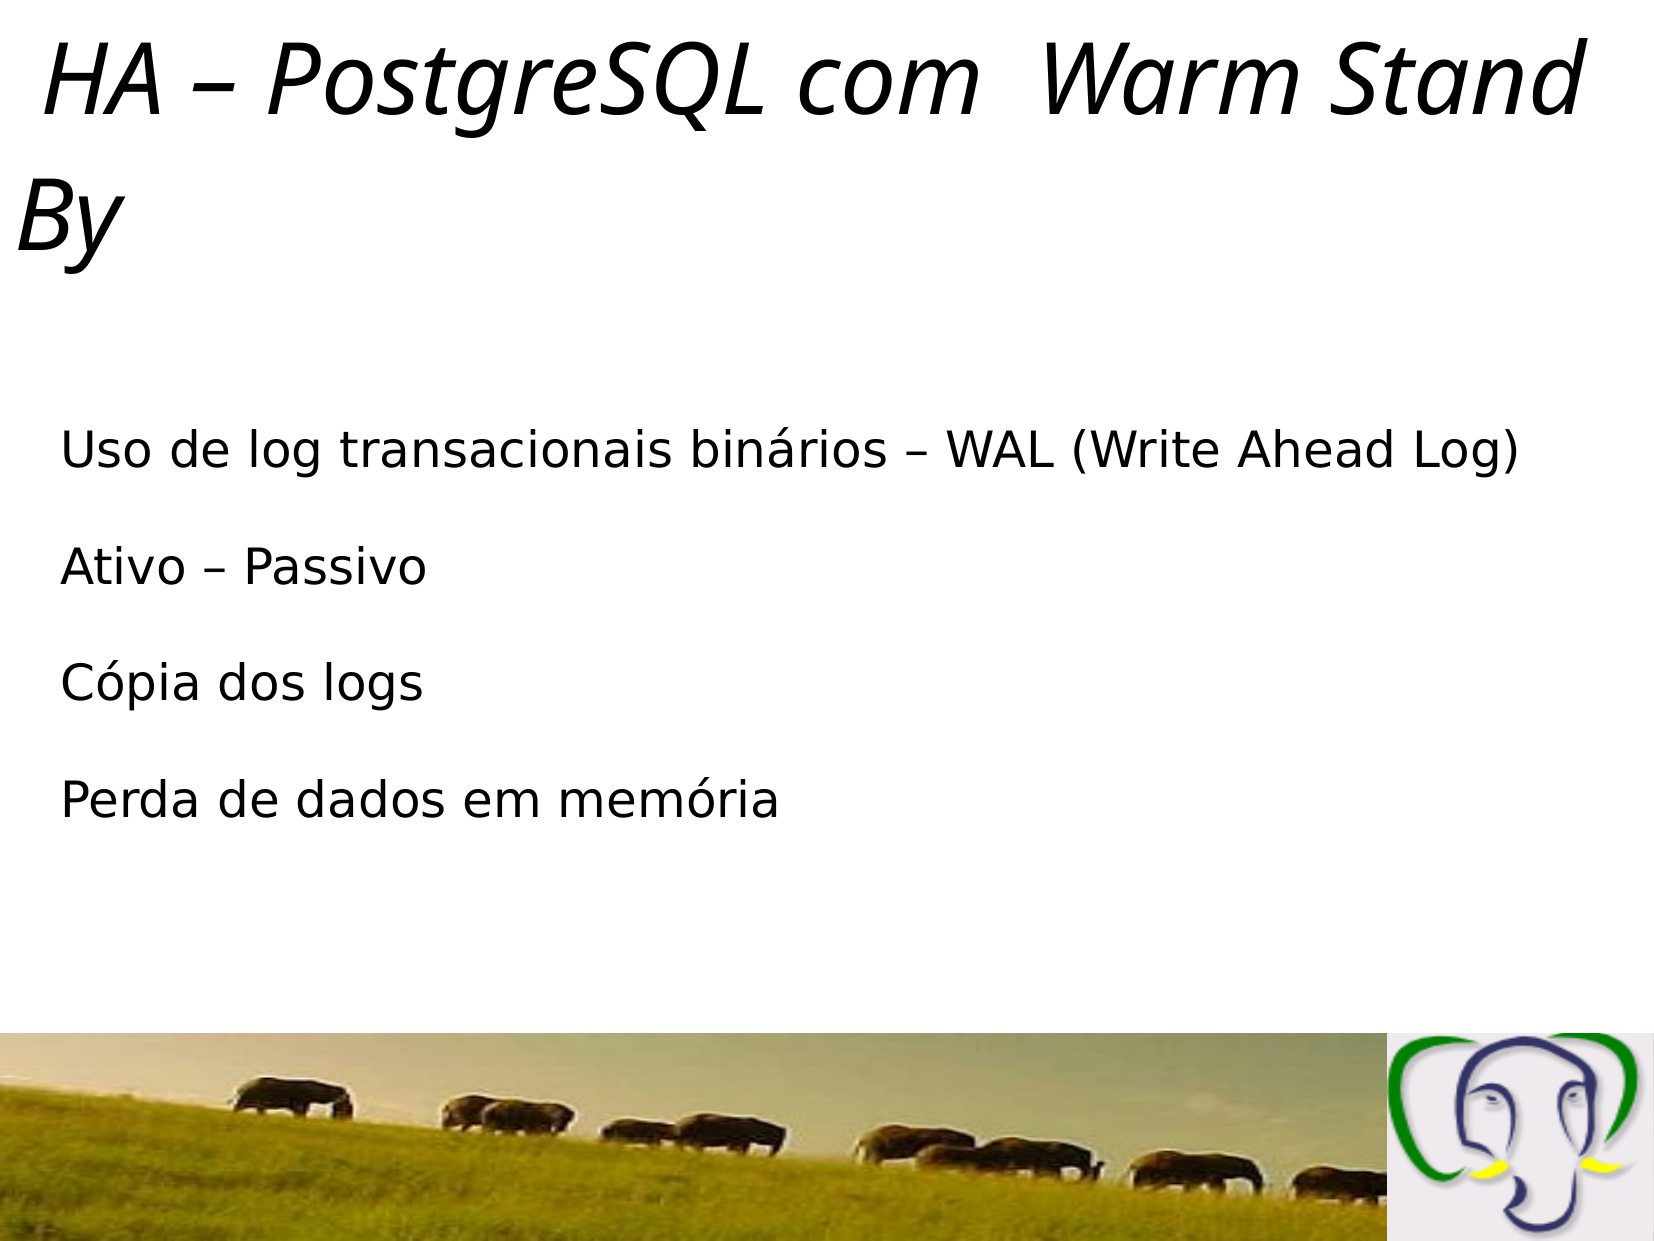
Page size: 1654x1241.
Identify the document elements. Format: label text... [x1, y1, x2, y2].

picture [0, 1033, 1654, 1241]
text_box HA – PostgreSQL com Warm Stand By [0, 0, 1654, 248]
text_box Uso de log transacionais binários – WAL (Write Ahead Log) Ativo – Passivo Cópia dos logs Perda de dados em memória [29, 297, 1565, 895]
